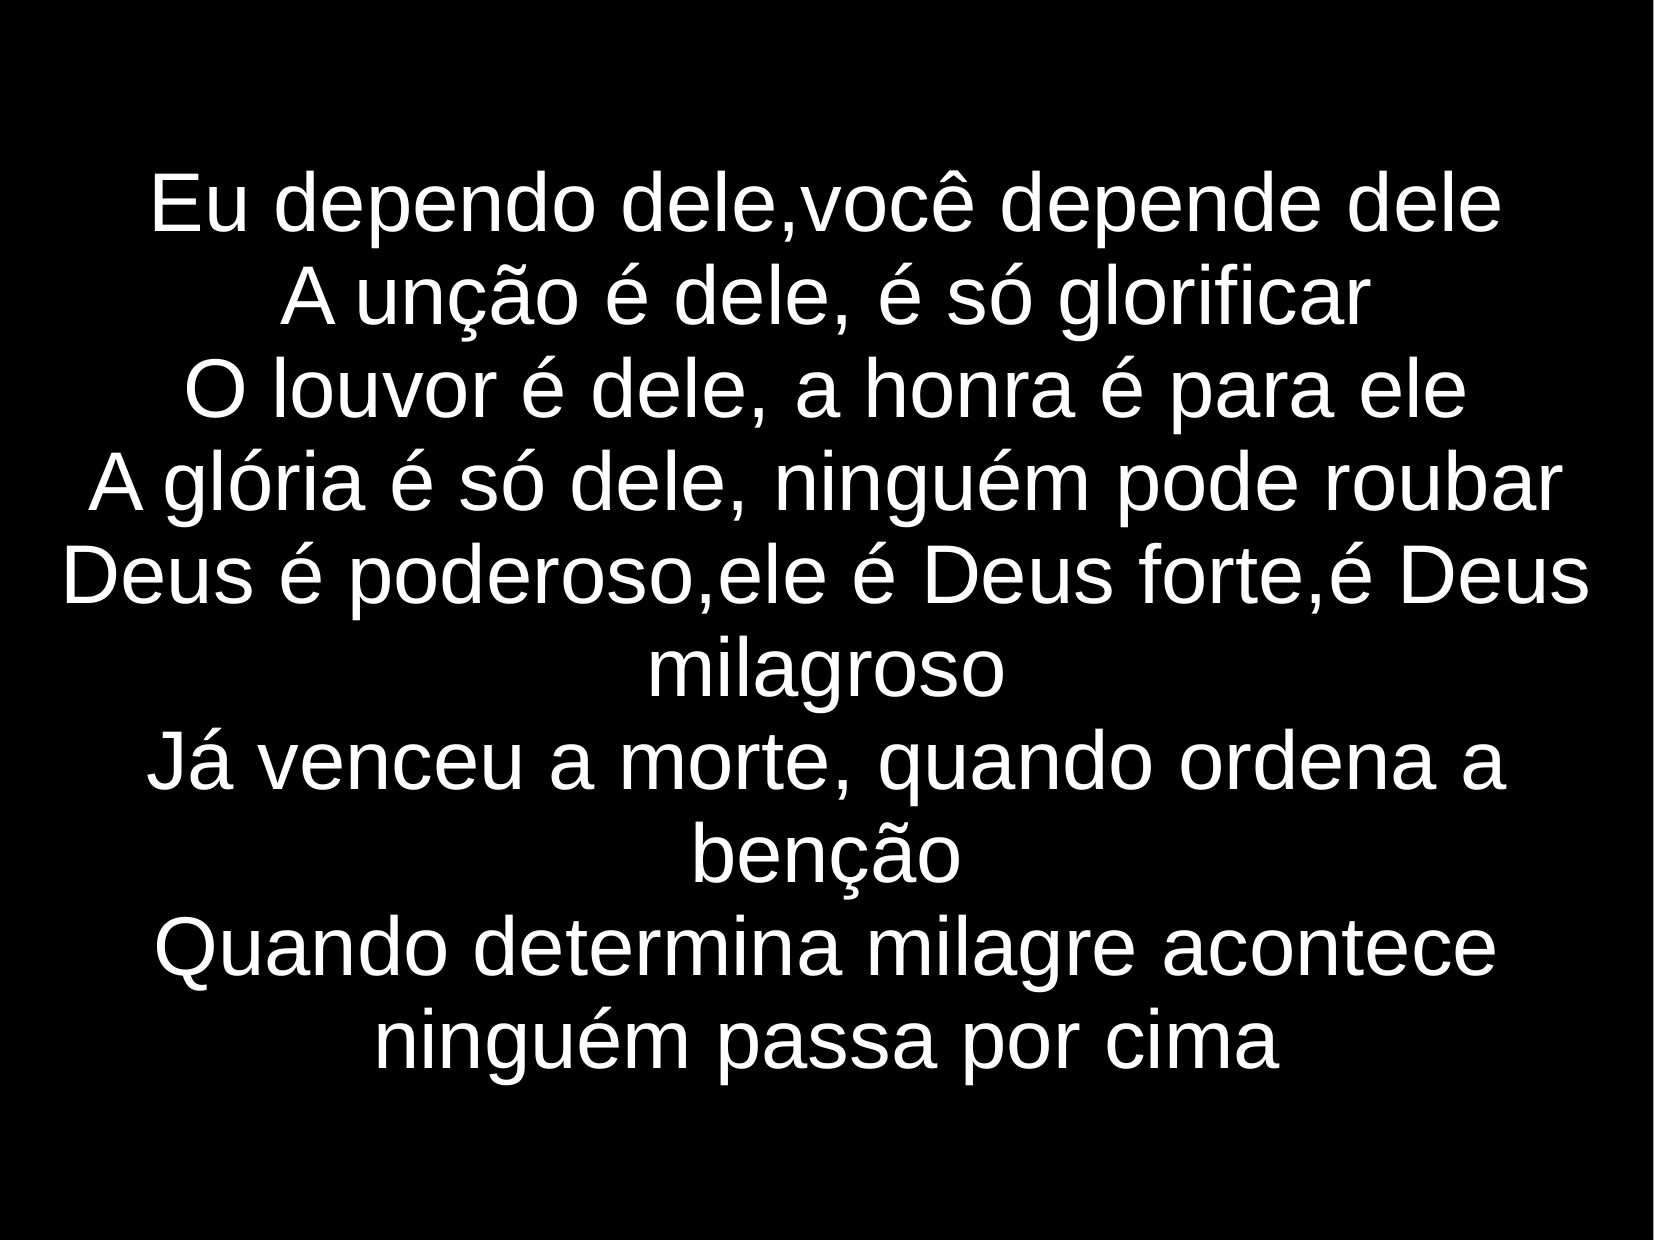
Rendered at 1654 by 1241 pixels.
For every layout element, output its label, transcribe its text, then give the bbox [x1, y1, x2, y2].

subtitle Eu dependo dele,você depende dele A unção é dele, é só glorificar O louvor é dele, a honra é para ele A glória é só dele, ninguém pode roubar Deus é poderoso,ele é Deus forte,é Deus milagroso Já venceu a morte, quando ordena a benção Quando determina milagre acontece ninguém passa por cima [23, 49, 1630, 1193]
